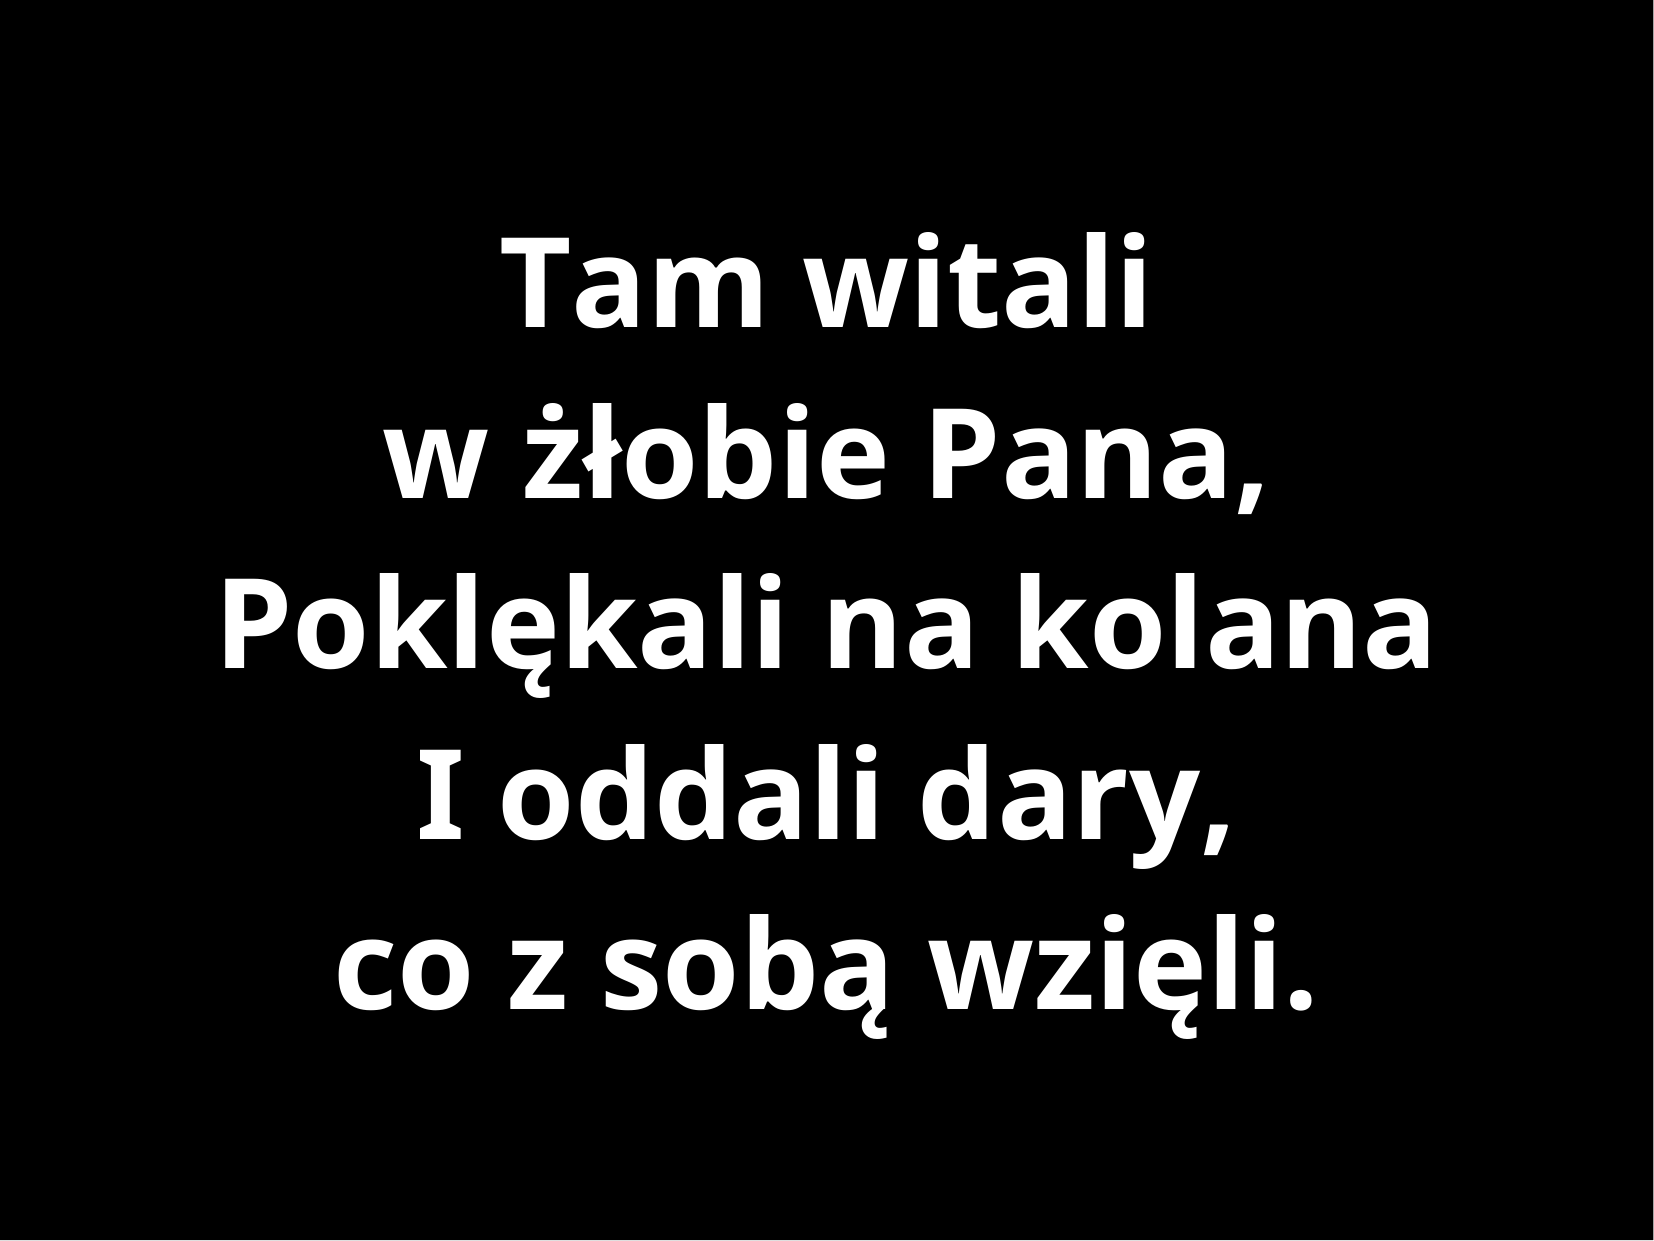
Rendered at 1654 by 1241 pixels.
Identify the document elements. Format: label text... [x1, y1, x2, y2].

title Tam witali w żłobie Pana, Poklękali na kolana I oddali dary, co z sobą wzięli. [0, 0, 1654, 1241]
